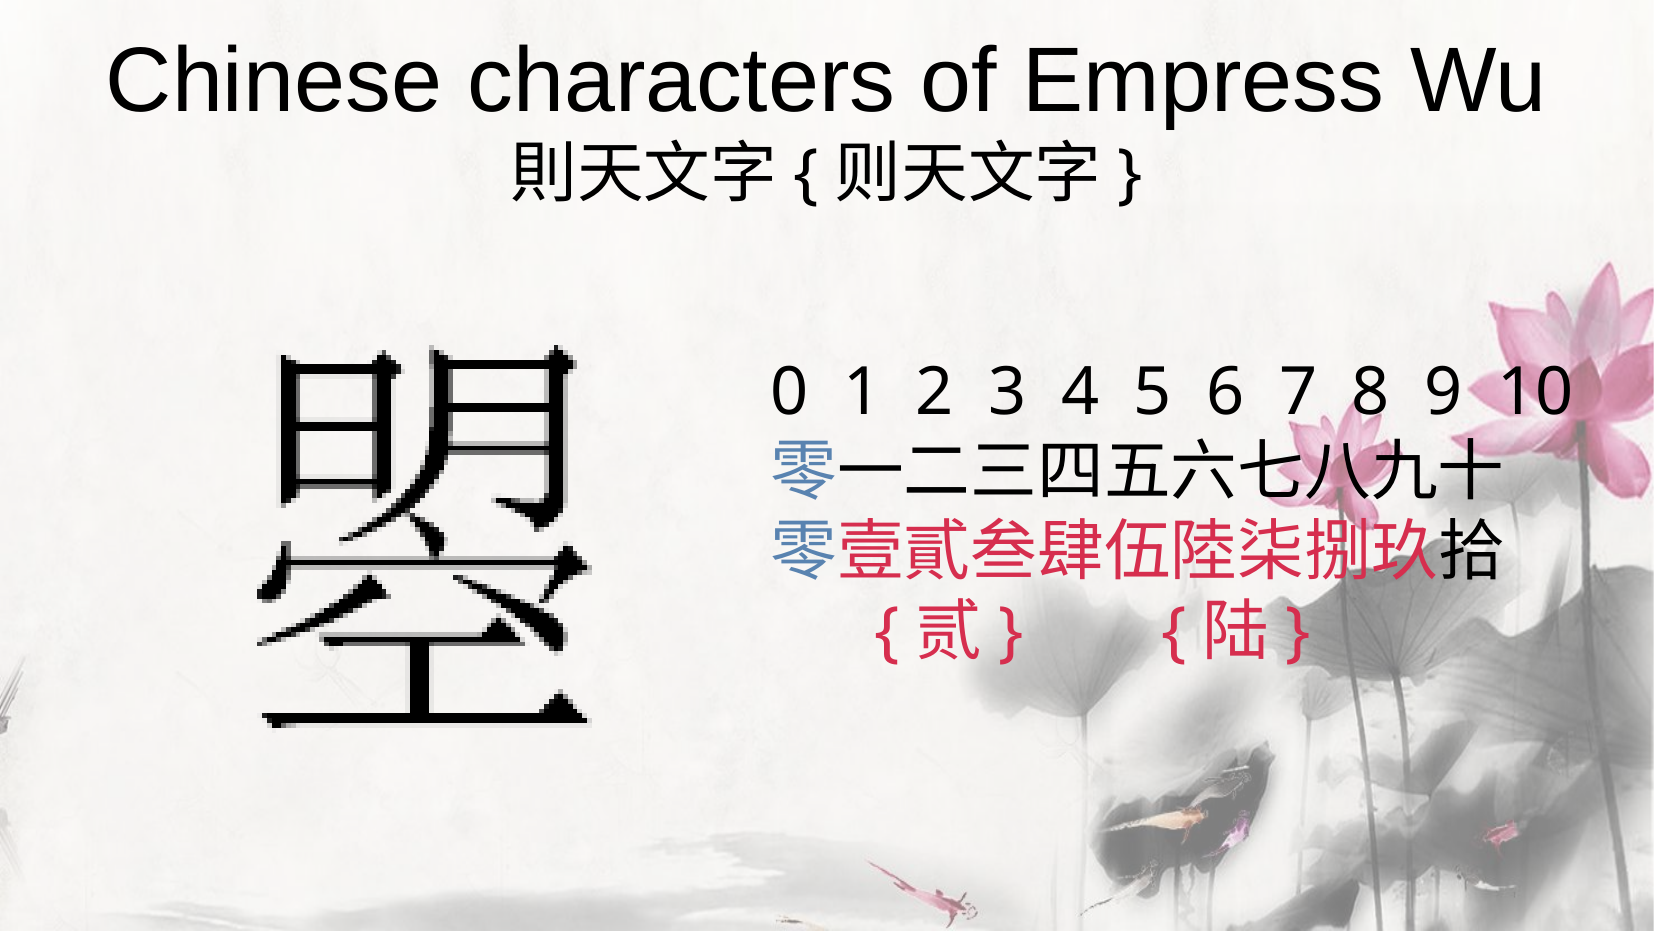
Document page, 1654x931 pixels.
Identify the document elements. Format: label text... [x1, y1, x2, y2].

text_box 0 1 2 3 4 5 6 7 8 9 10 零一二三四五六七八九十 零壹貳叁肆伍陸柒捌玖拾 {贰} {陆} [755, 340, 1607, 676]
picture [253, 341, 597, 733]
text_box Chinese characters of Empress Wu 則天文字{则天文字} [82, 19, 1571, 210]
